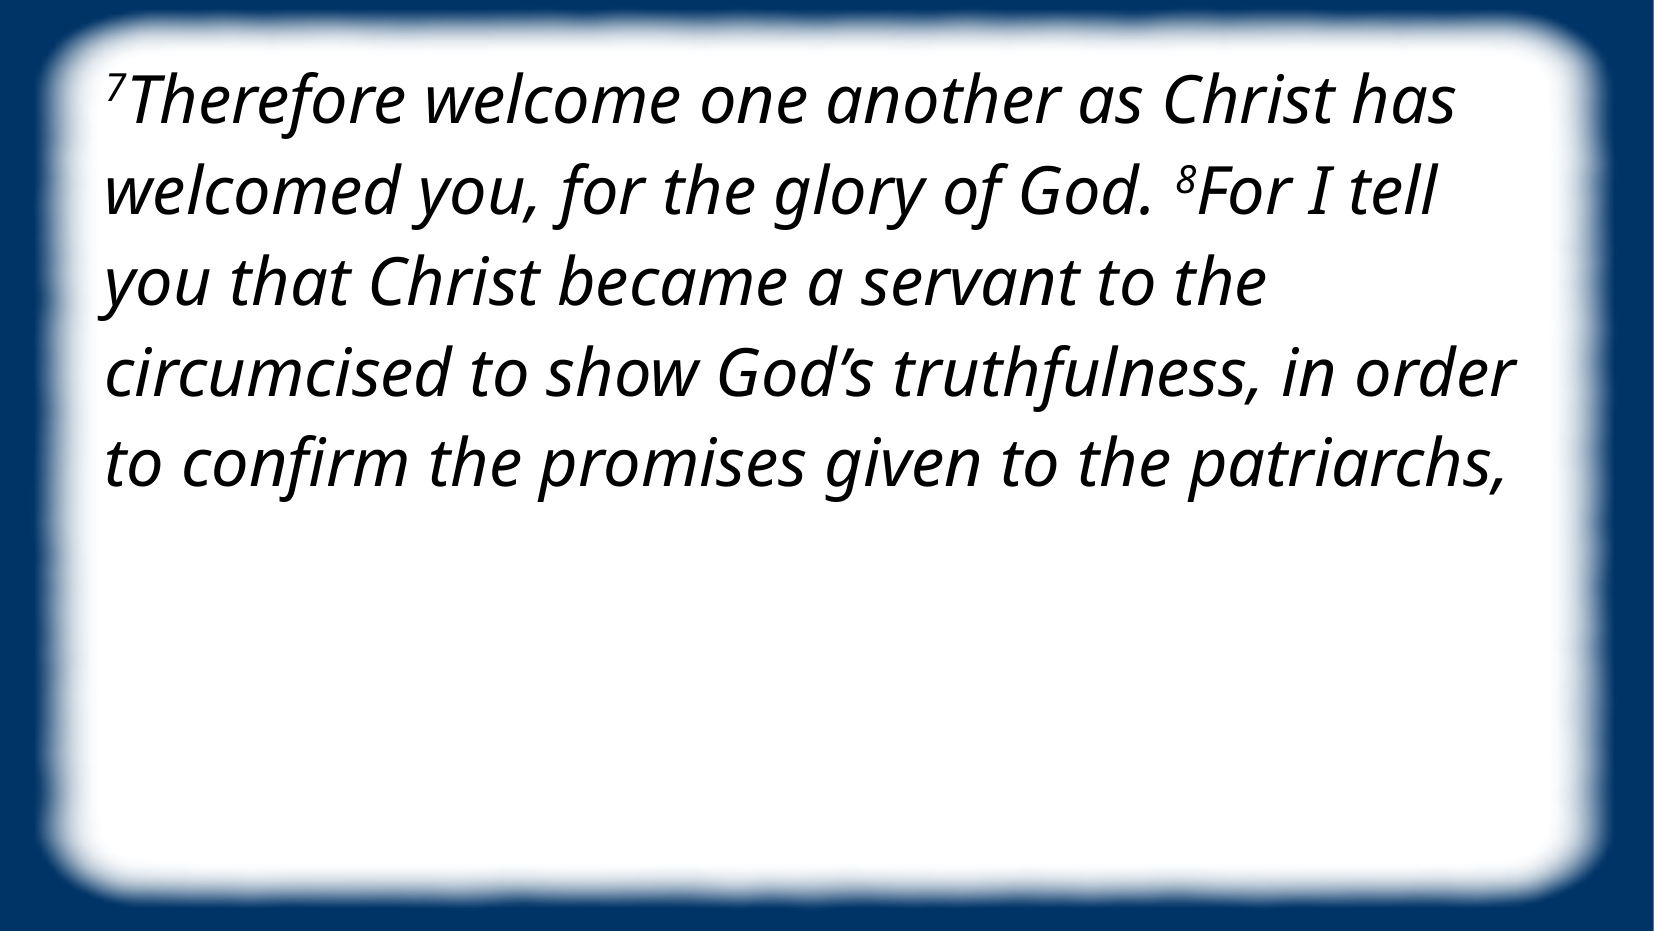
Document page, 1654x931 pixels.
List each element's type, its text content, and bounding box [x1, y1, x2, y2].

text_box 7Therefore welcome one another as Christ has welcomed you, for the glory of God. 8For I tell you that Christ became a servant to the circumcised to show God’s truthfulness, in order to confirm the promises given to the patriarchs, [90, 45, 1561, 504]
picture [0, 0, 1654, 931]
